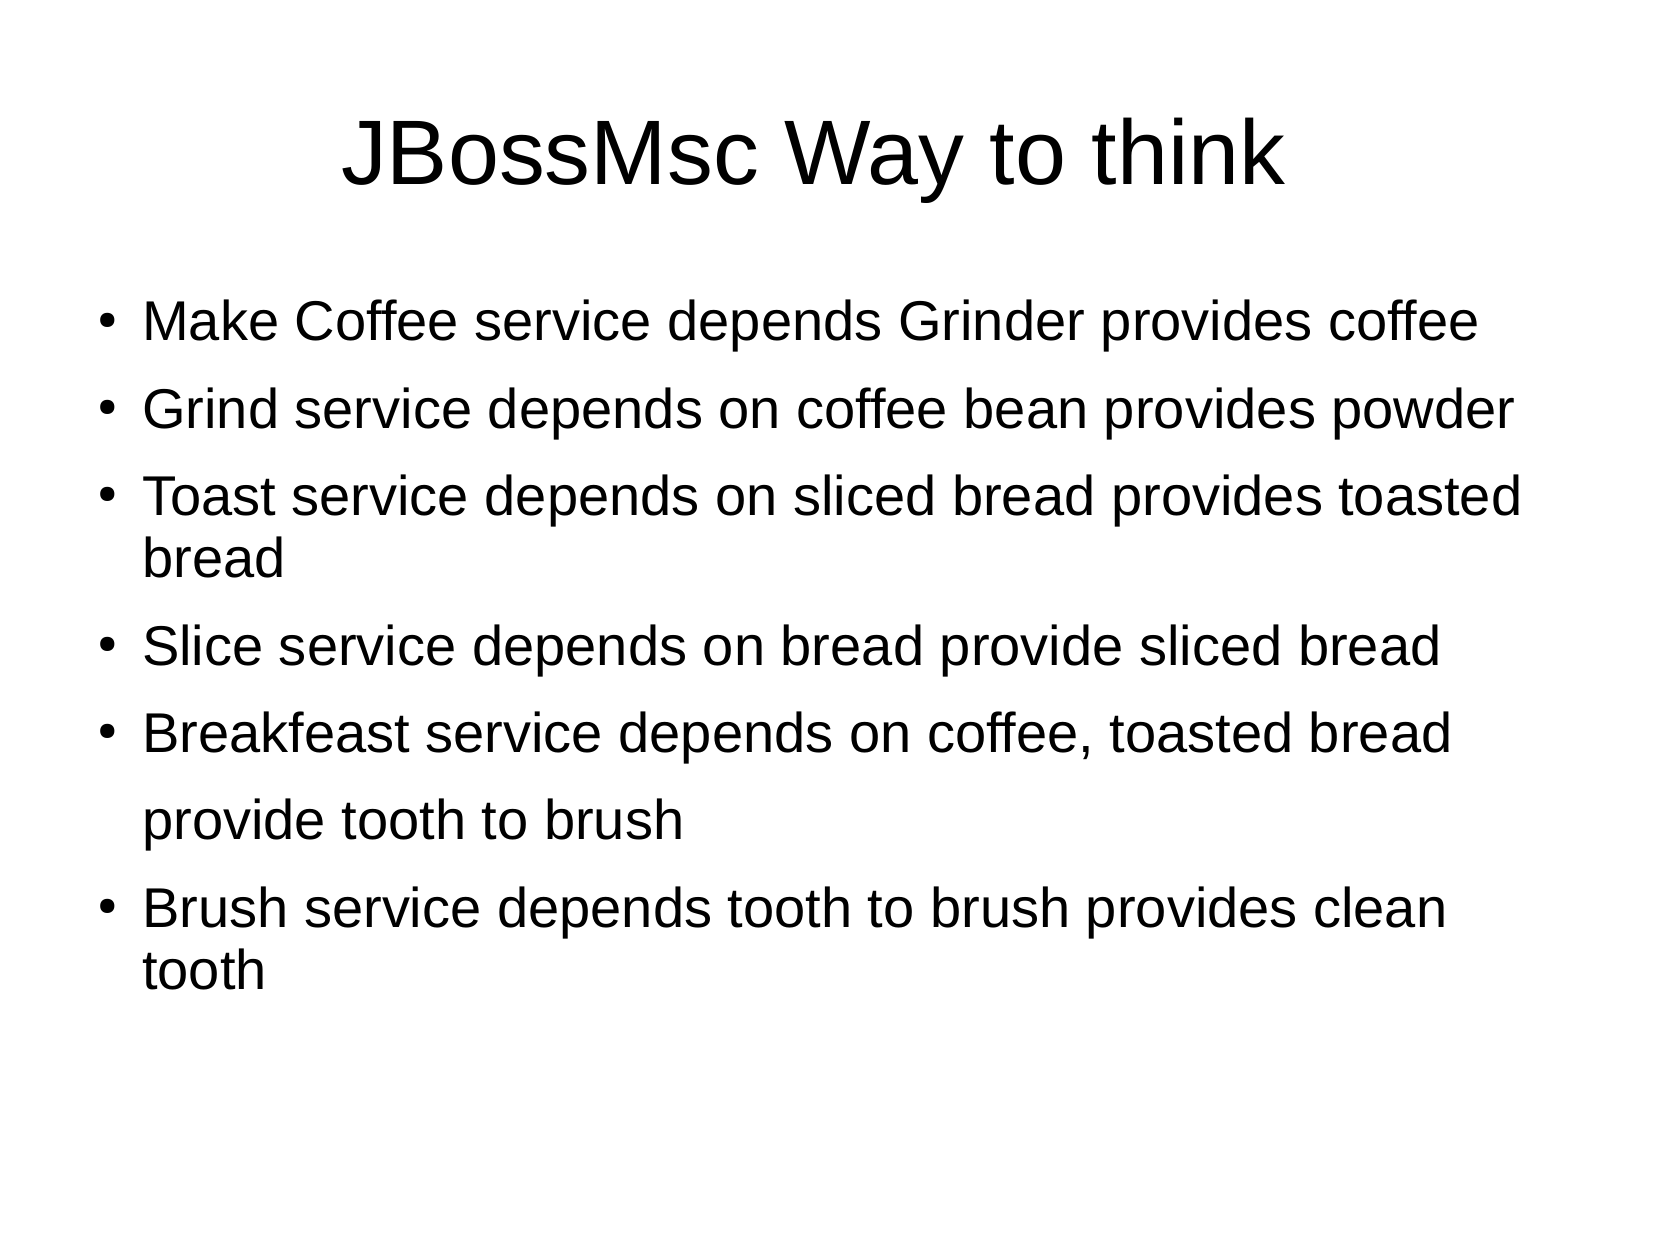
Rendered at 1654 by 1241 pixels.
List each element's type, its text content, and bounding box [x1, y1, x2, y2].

title JBossMsc Way to think [82, 49, 1571, 257]
list Make Coffee service depends Grinder provides coffee Grind service depends on coffee bean provides powder Toast service depends on sliced bread provides toasted bread Slice service depends on bread provide sliced bread Breakfeast service depends on coffee, toasted bread provide tooth to brush Brush service depends tooth to brush provides clean tooth [82, 290, 1571, 1010]
